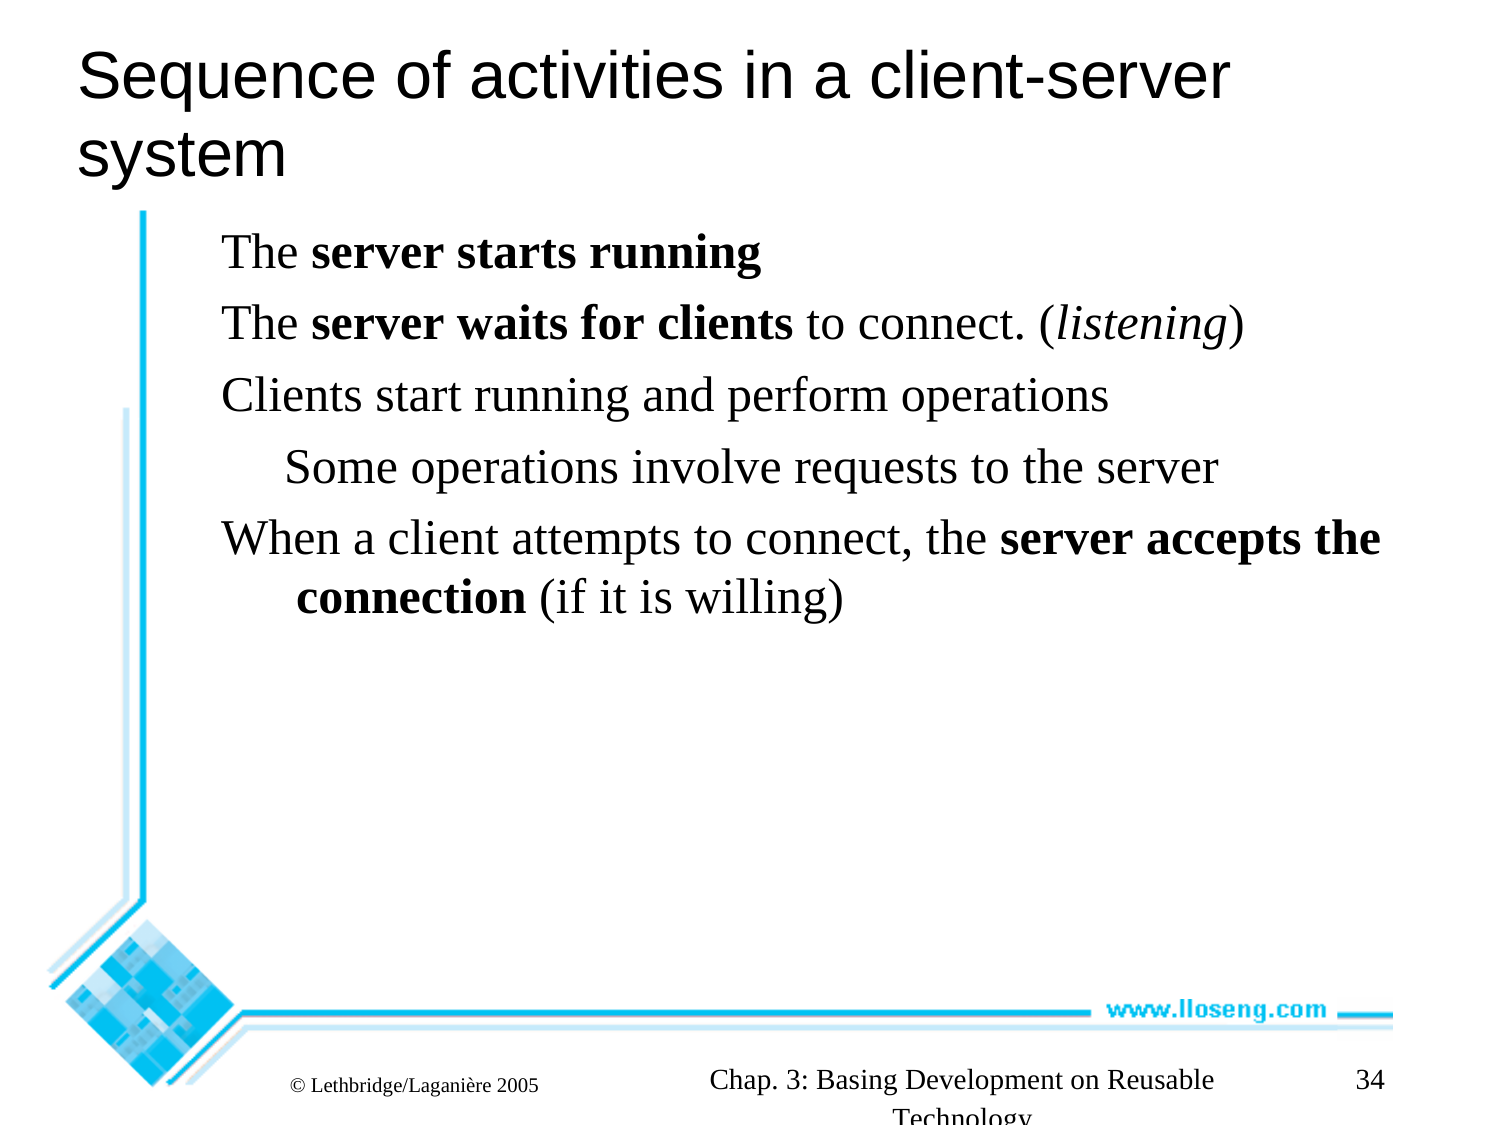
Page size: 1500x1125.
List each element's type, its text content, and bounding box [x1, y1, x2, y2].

text_box Chap. 3: Basing Development on Reusable Technology [624, 1050, 1300, 1125]
list The server starts running The server waits for clients to connect. (listening) Clients start running and perform operations Some operations involve requests to the server When a client attempts to connect, the server accepts the connection (if it is willing) [174, 212, 1413, 1000]
text_box 15 [1325, 1050, 1401, 1125]
title Sequence of activities in a client-server system [62, 27, 1413, 198]
picture [35, 199, 1363, 1089]
text_box © Lethbridge/Laganière 2005 [275, 1062, 601, 1125]
